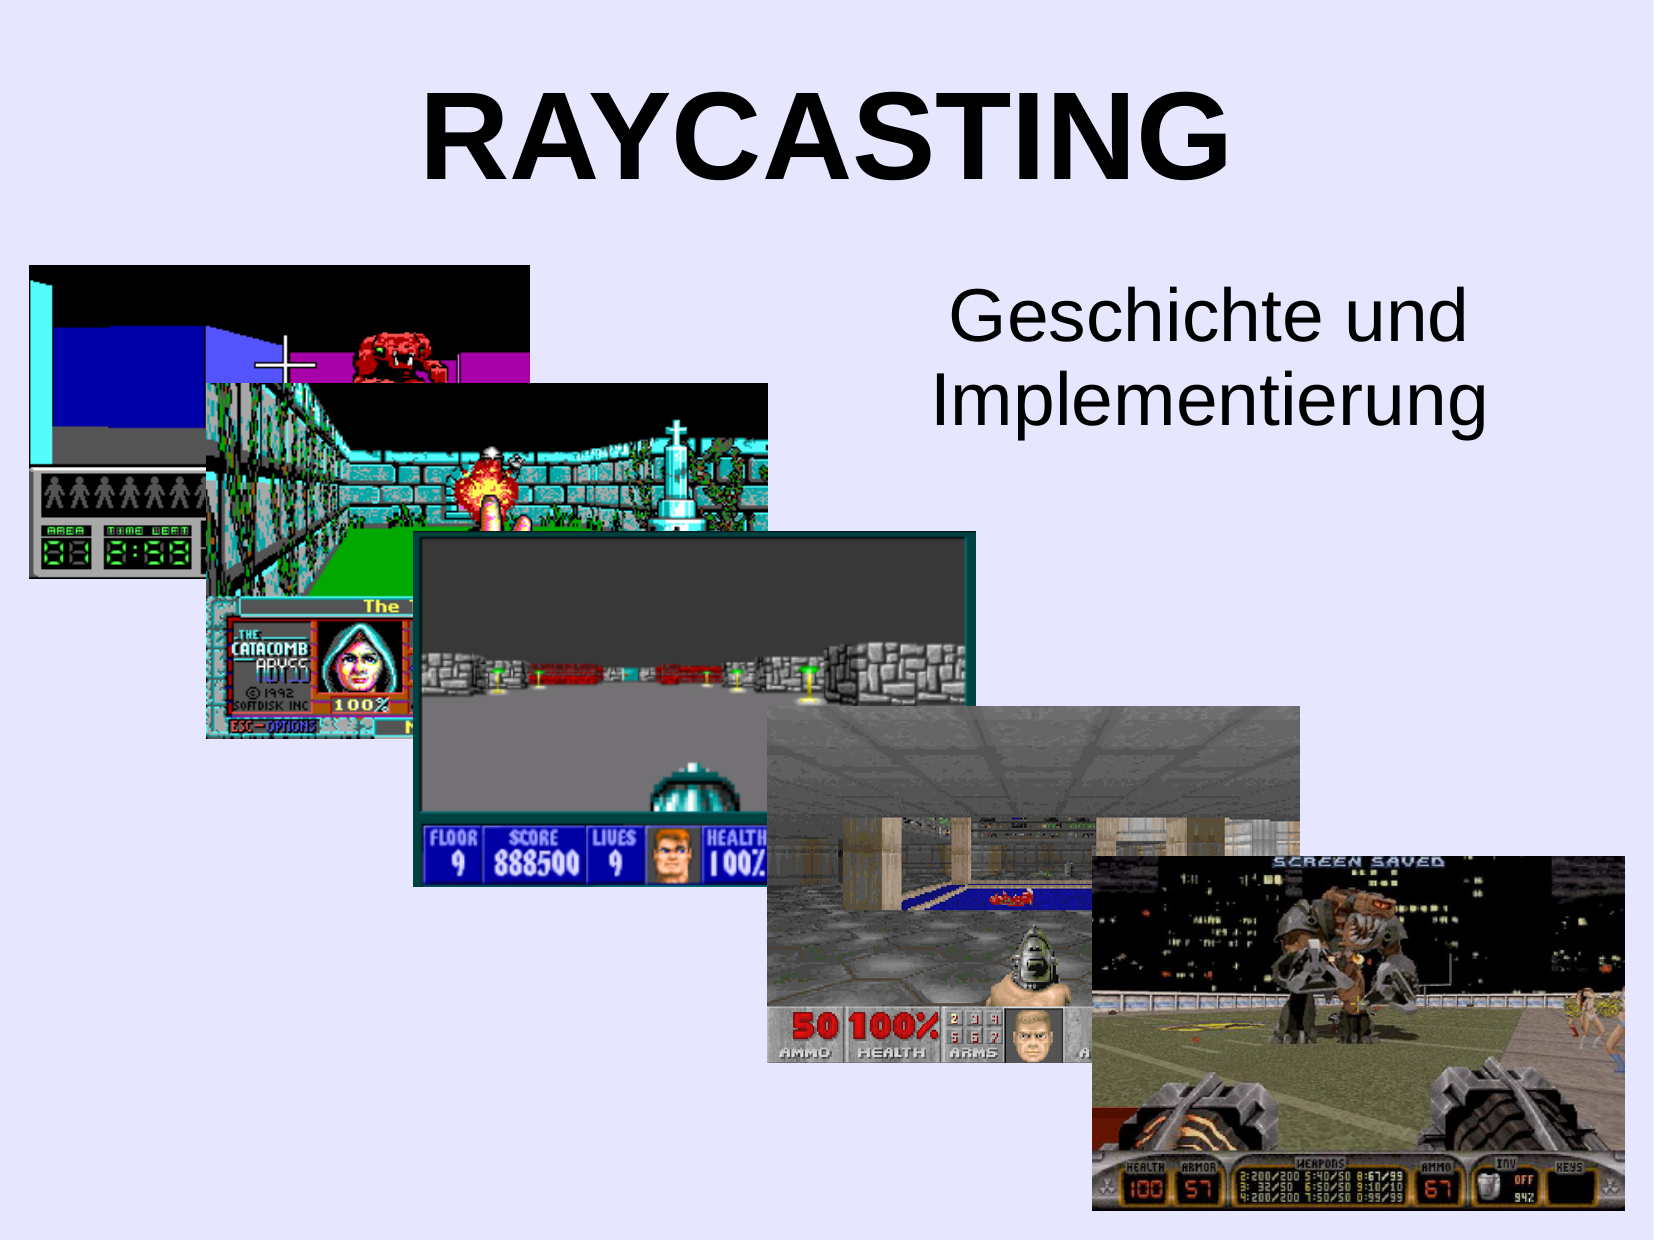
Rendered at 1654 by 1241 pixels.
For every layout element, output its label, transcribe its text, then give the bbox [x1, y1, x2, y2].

text_box RAYCASTING [29, 59, 1625, 214]
text_box Geschichte und Implementierung [915, 265, 1565, 449]
picture [29, 265, 1625, 1211]
